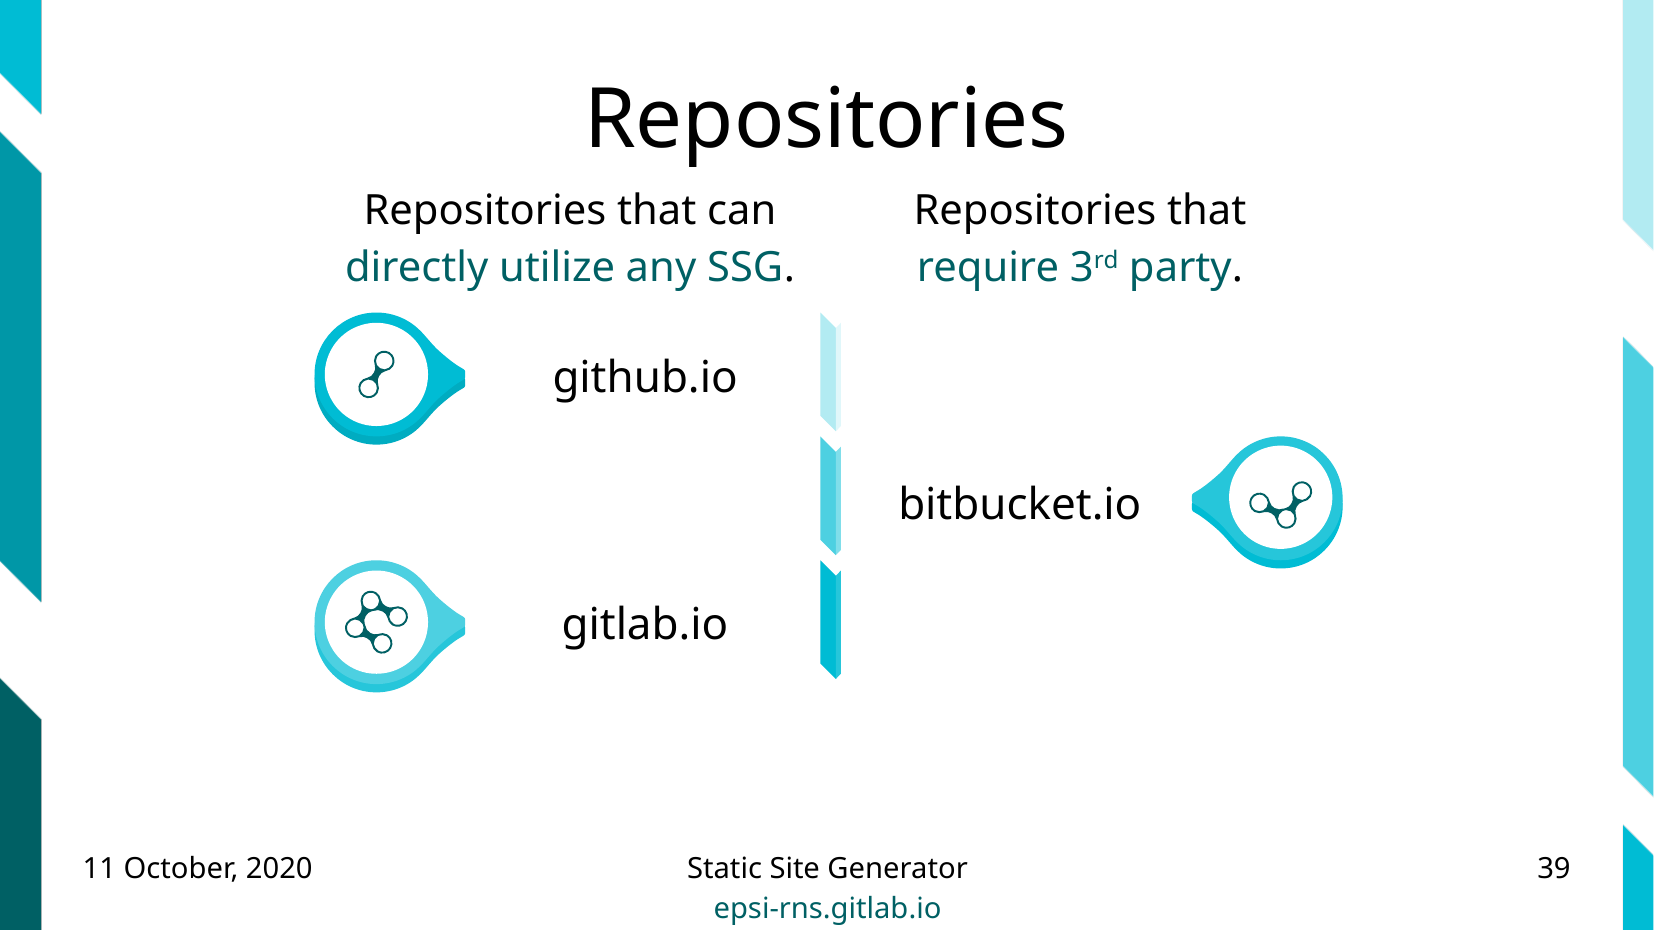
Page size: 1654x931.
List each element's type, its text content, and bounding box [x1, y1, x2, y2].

picture [0, 0, 1654, 931]
list Repositories that can directly utilize any SSG. [330, 180, 811, 301]
list github.io [480, 345, 811, 406]
list bitbucket.io [855, 472, 1186, 533]
list gitlab.io [480, 592, 811, 653]
list Repositories that require 3rd party. [885, 180, 1276, 301]
